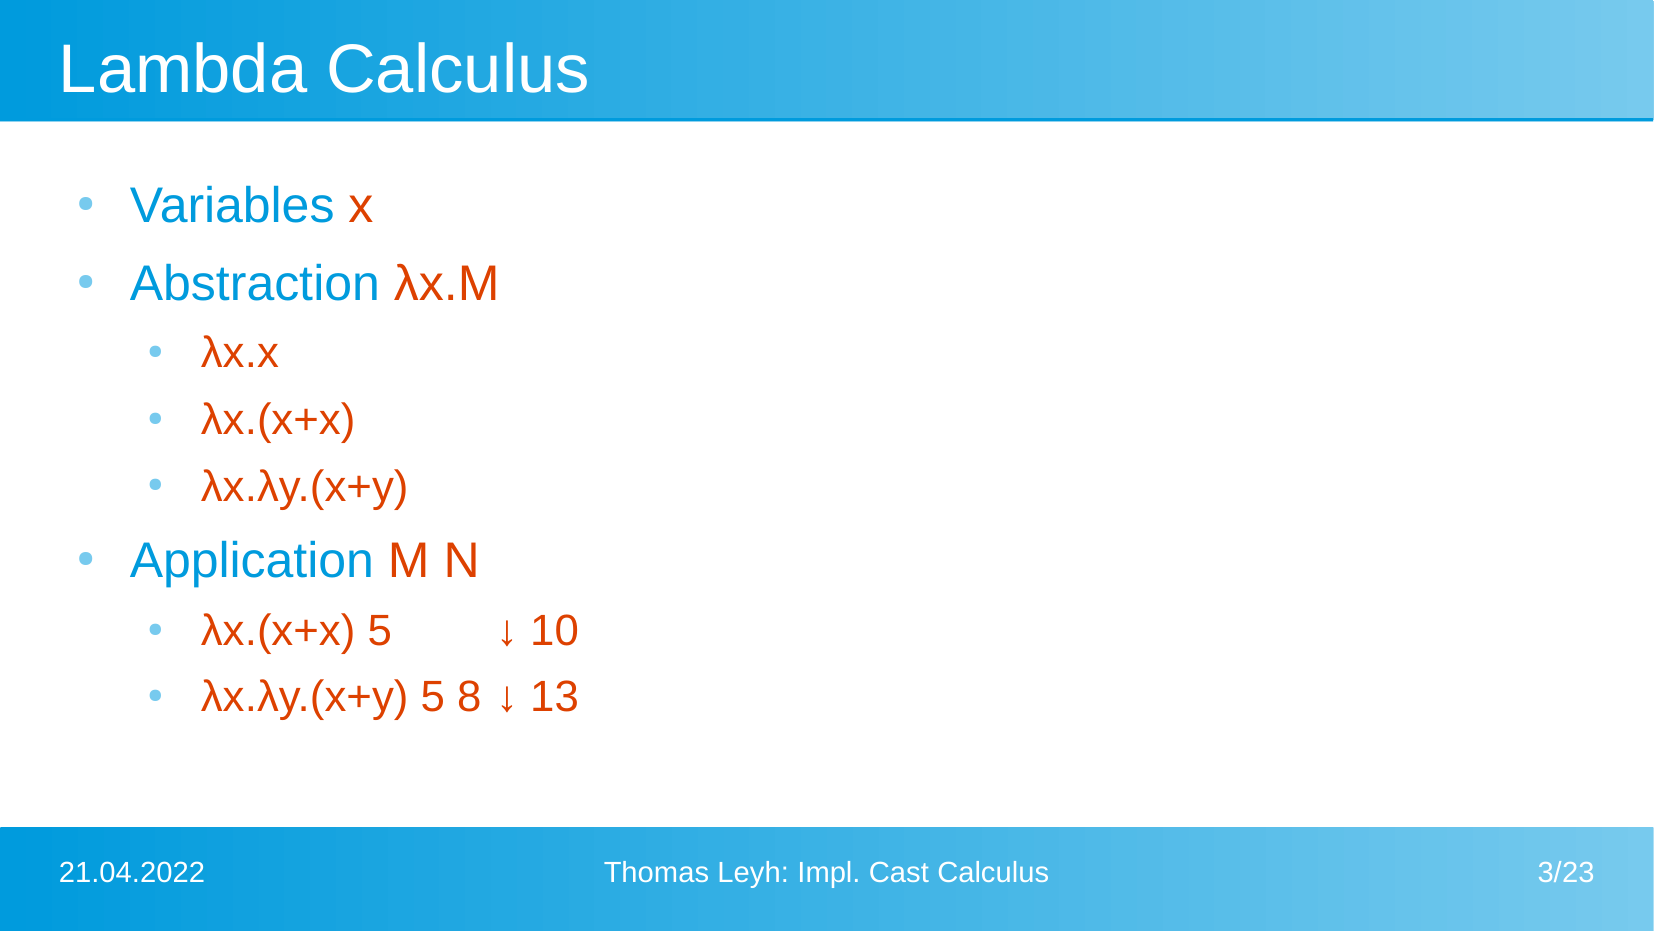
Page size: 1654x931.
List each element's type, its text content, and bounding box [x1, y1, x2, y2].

list Variables x Abstraction λx.M λx.x λx.(x+x) λx.λy.(x+y) Application M N λx.(x+x) 5 ↓ 10 λx.λy.(x+y) 5 8 ↓ 13 [59, 177, 809, 768]
title Lambda Calculus [59, 29, 1595, 108]
